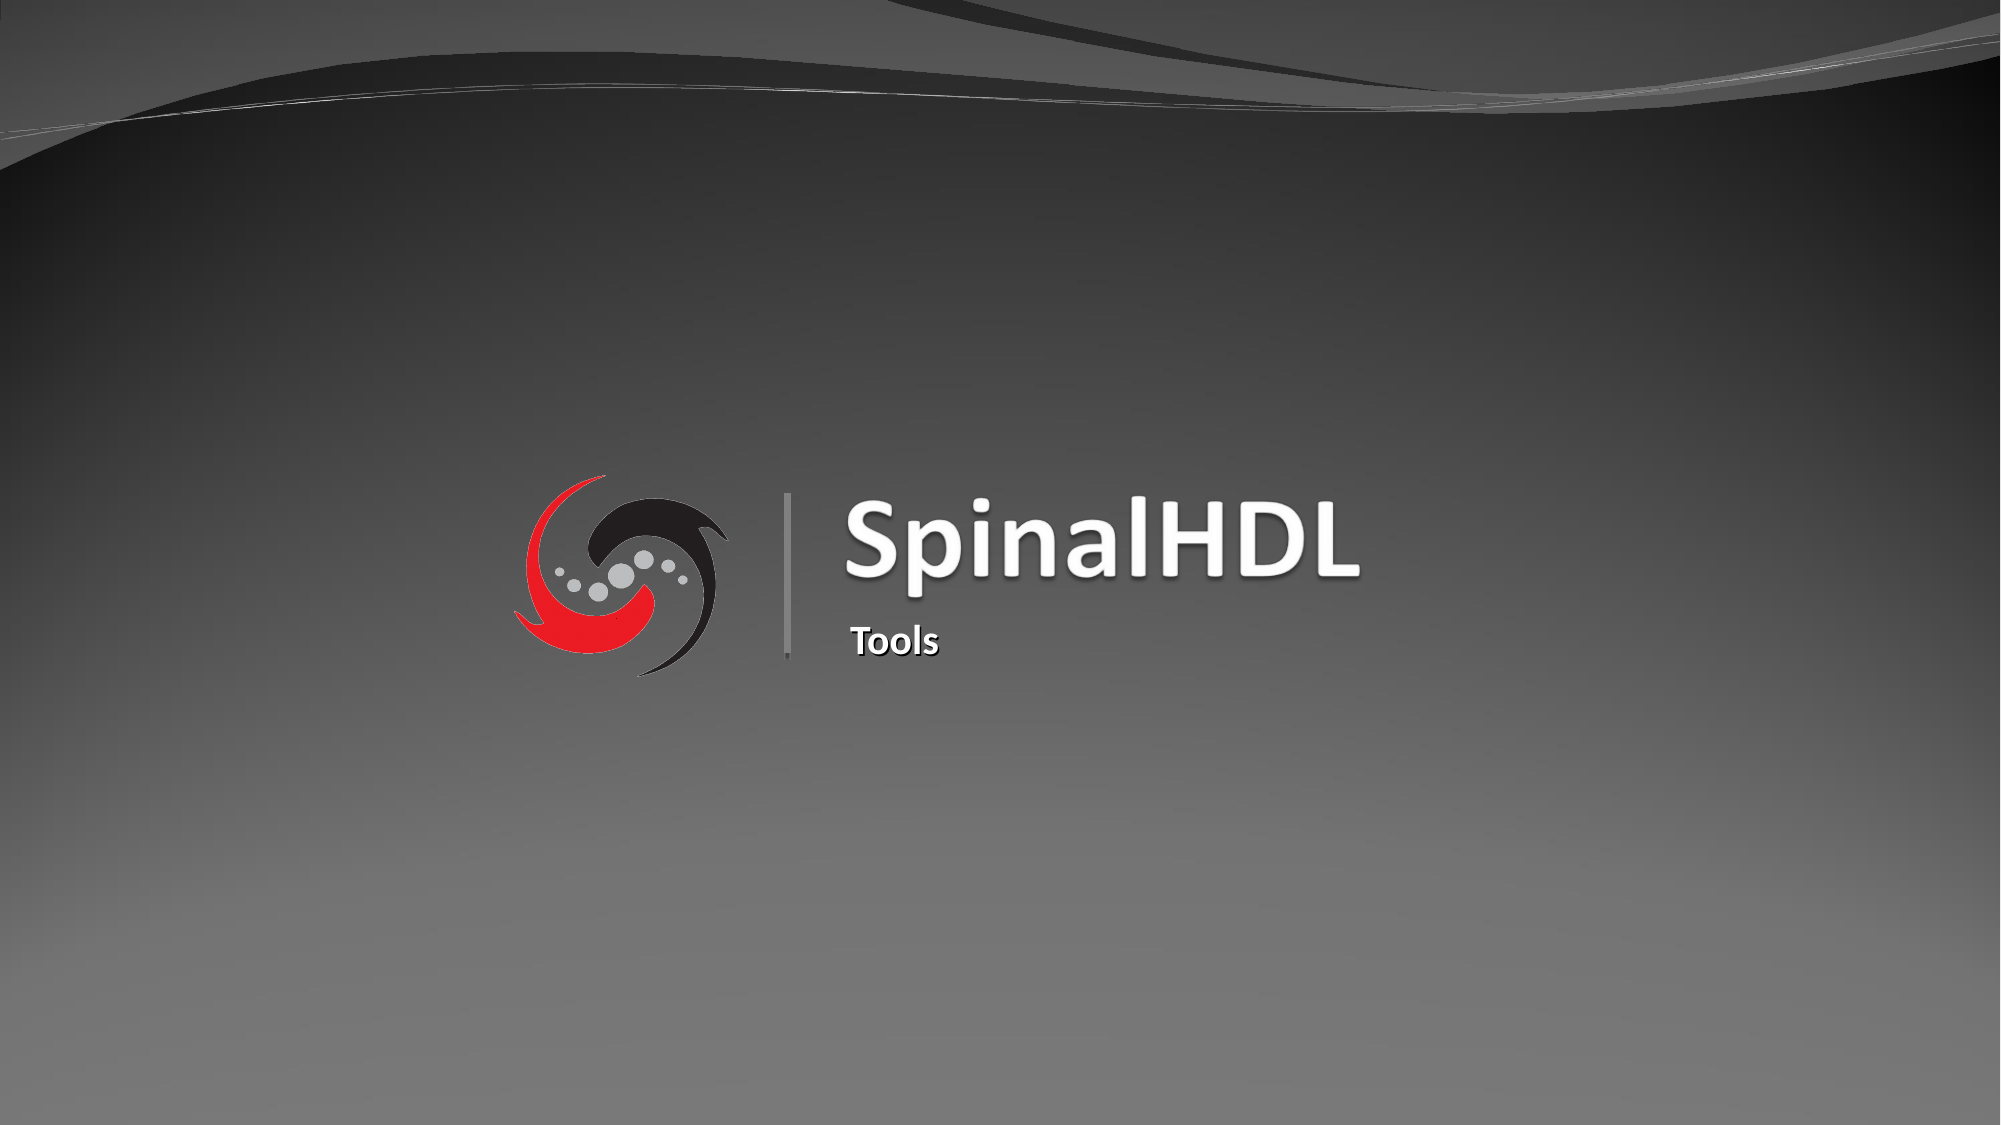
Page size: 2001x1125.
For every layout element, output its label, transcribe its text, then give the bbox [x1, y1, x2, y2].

text_box Tools [850, 604, 1961, 1125]
picture [0, 0, 2001, 1125]
